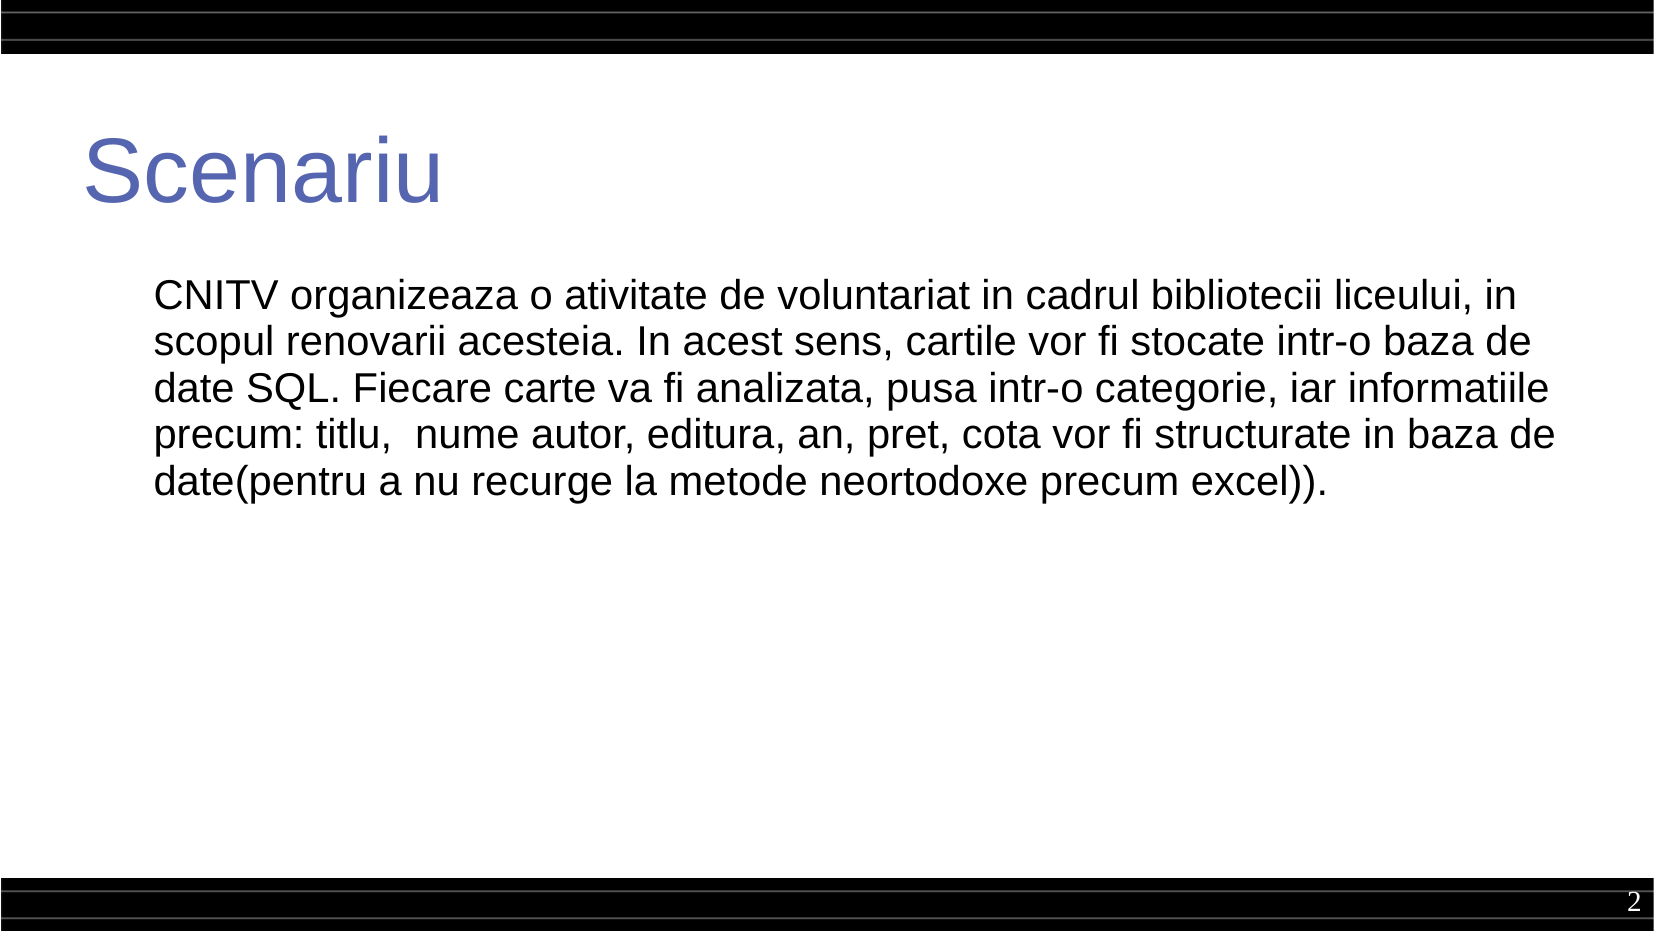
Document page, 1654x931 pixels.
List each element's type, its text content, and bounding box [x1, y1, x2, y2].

picture [1, 878, 1654, 931]
title Scenariu [82, 92, 1571, 249]
list CNITV organizeaza o ativitate de voluntariat in cadrul bibliotecii liceului, in scopul renovarii acesteia. In acest sens, cartile vor fi stocate intr-o baza de date SQL. Fiecare carte va fi analizata, pusa intr-o categorie, iar informatiile precum: titlu, nume autor, editura, an, pret, cota vor fi structurate in baza de date(pentru a nu recurge la metode neortodoxe precum excel)). [82, 271, 1571, 851]
picture [1, 0, 1654, 54]
